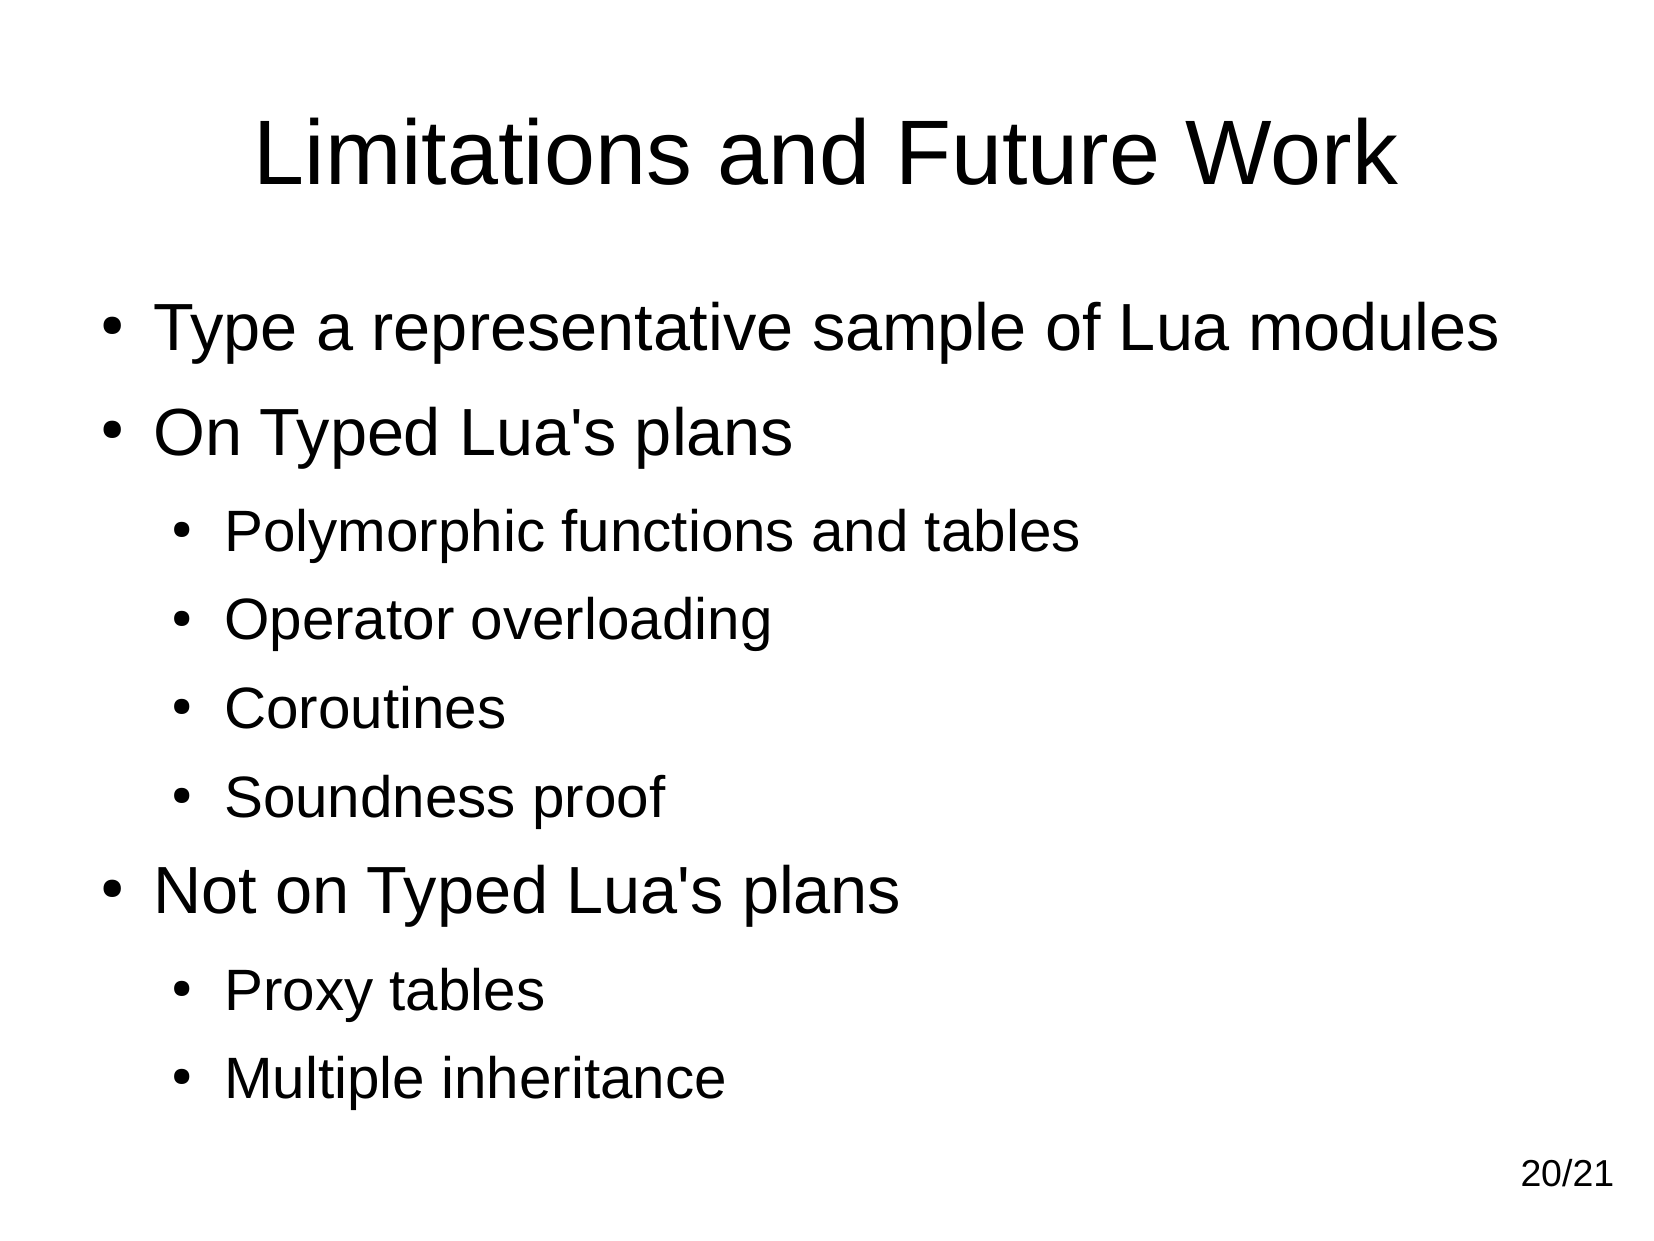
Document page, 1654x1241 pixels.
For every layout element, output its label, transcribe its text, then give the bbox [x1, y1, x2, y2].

list Type a representative sample of Lua modules On Typed Lua's plans Polymorphic functions and tables Operator overloading Coroutines Soundness proof Not on Typed Lua's plans Proxy tables Multiple inheritance [82, 290, 1571, 1111]
text_box 20/21 [1495, 1145, 1630, 1216]
title Limitations and Future Work [82, 49, 1571, 257]
